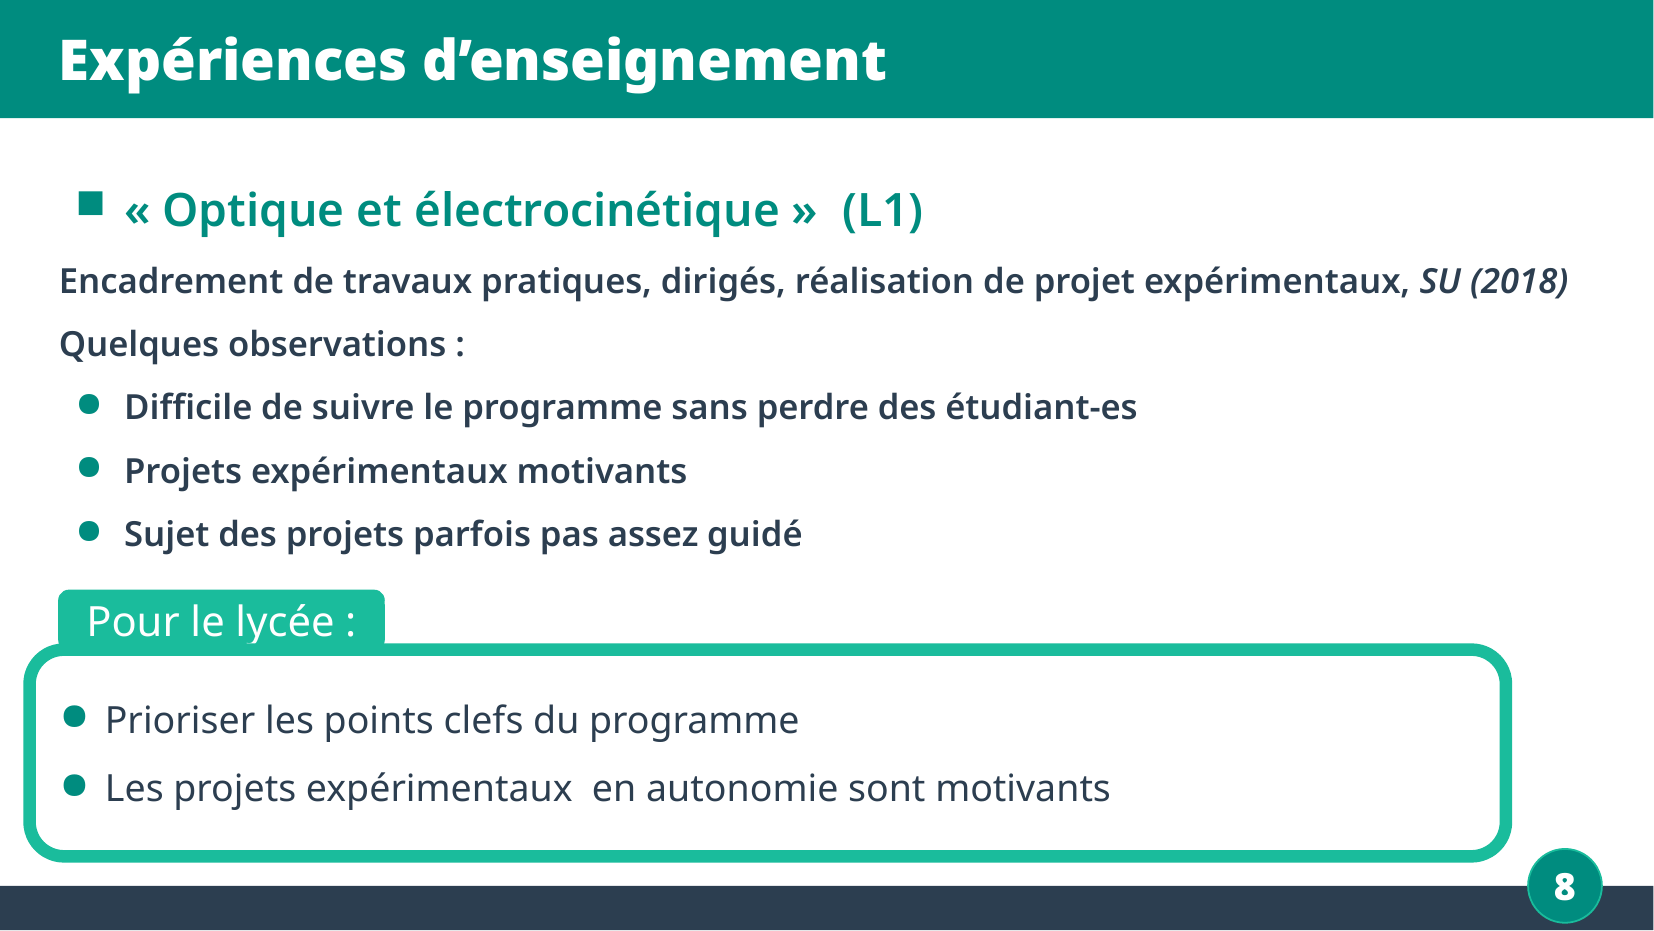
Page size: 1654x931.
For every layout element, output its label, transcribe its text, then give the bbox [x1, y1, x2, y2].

text_box Prioriser les points clefs du programme Les projets expérimentaux en autonomie sont motivants [29, 649, 1506, 857]
list « Optique et électrocinétique » (L1) Encadrement de travaux pratiques, dirigés, réalisation de projet expérimentaux, SU (2018) Quelques observations : Difficile de suivre le programme sans perdre des étudiant-es Projets expérimentaux motivants Sujet des projets parfois pas assez guidé [59, 177, 1595, 591]
title Expériences d’enseignement [59, 0, 1595, 118]
text_box Pour le lycée : [59, 591, 384, 649]
